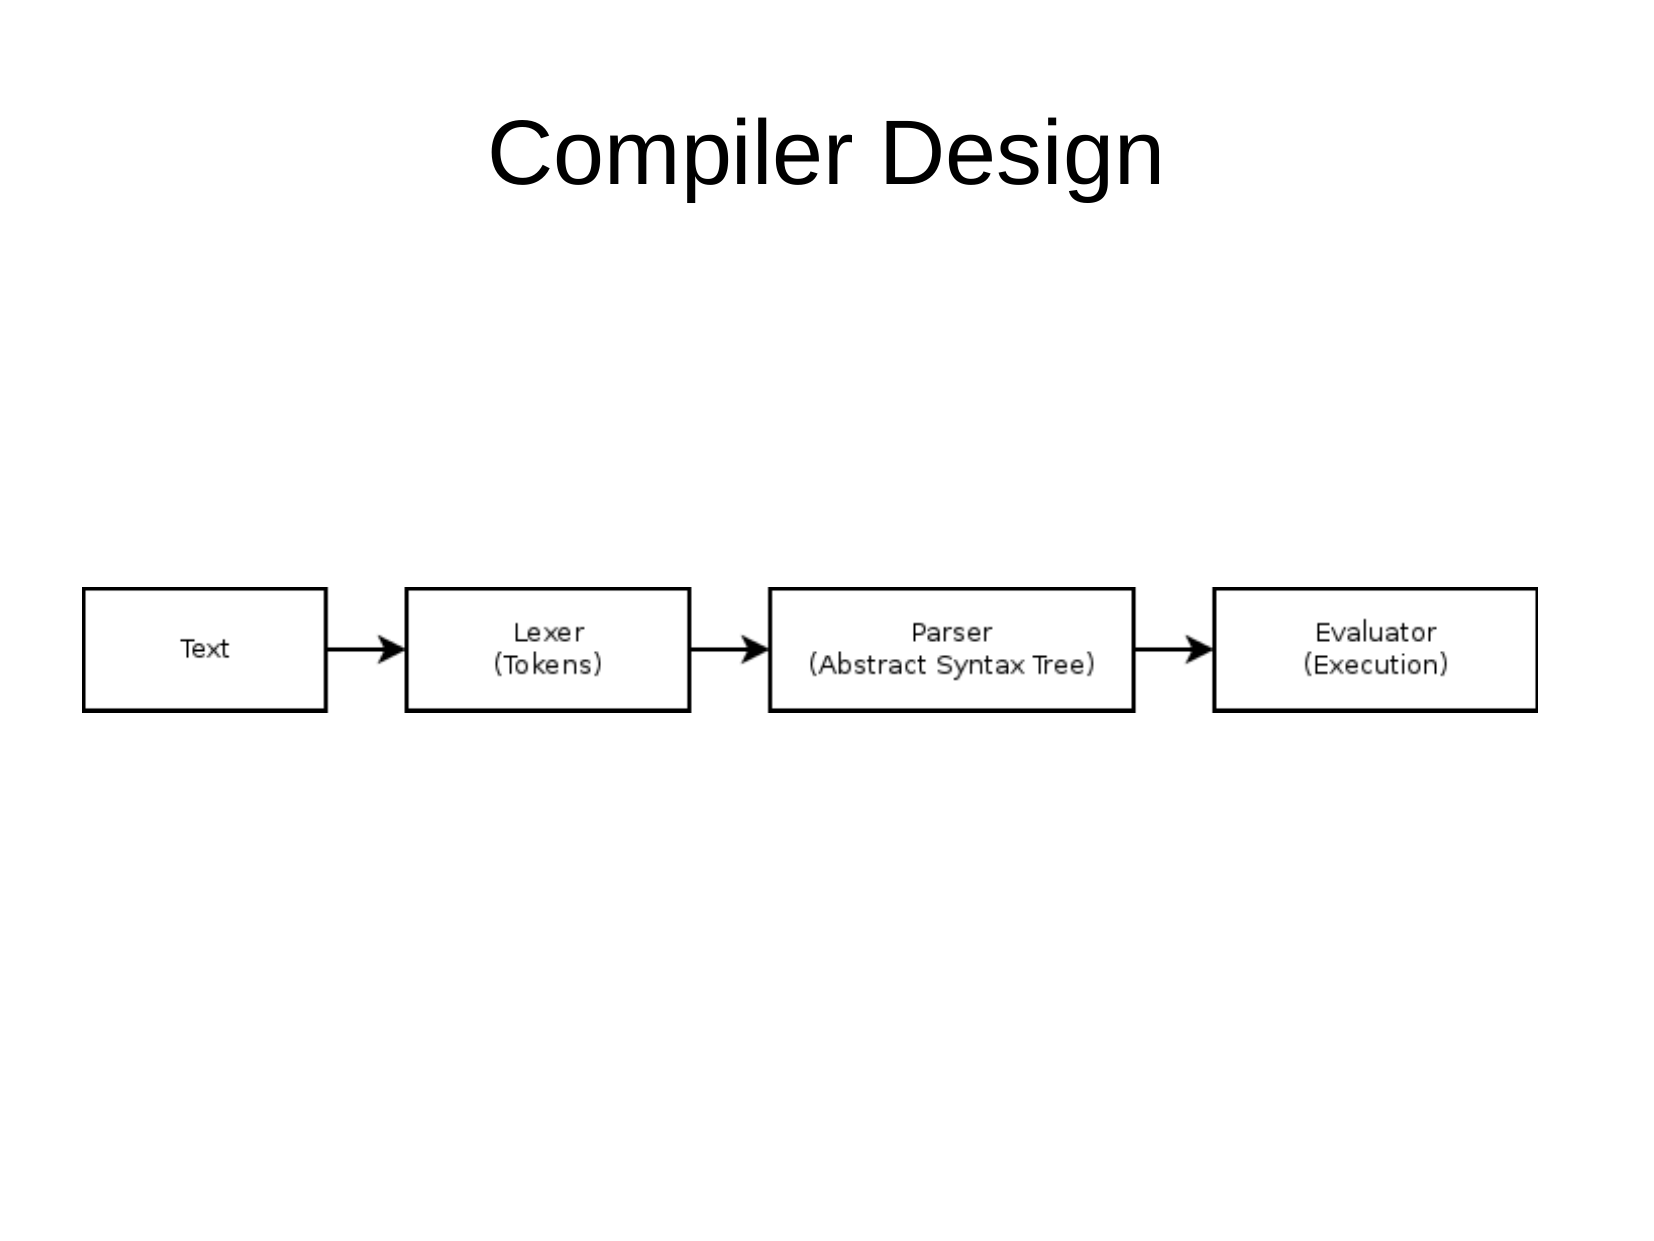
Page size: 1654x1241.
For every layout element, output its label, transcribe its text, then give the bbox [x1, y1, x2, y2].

title Compiler Design [82, 49, 1571, 257]
picture [82, 587, 1538, 713]
